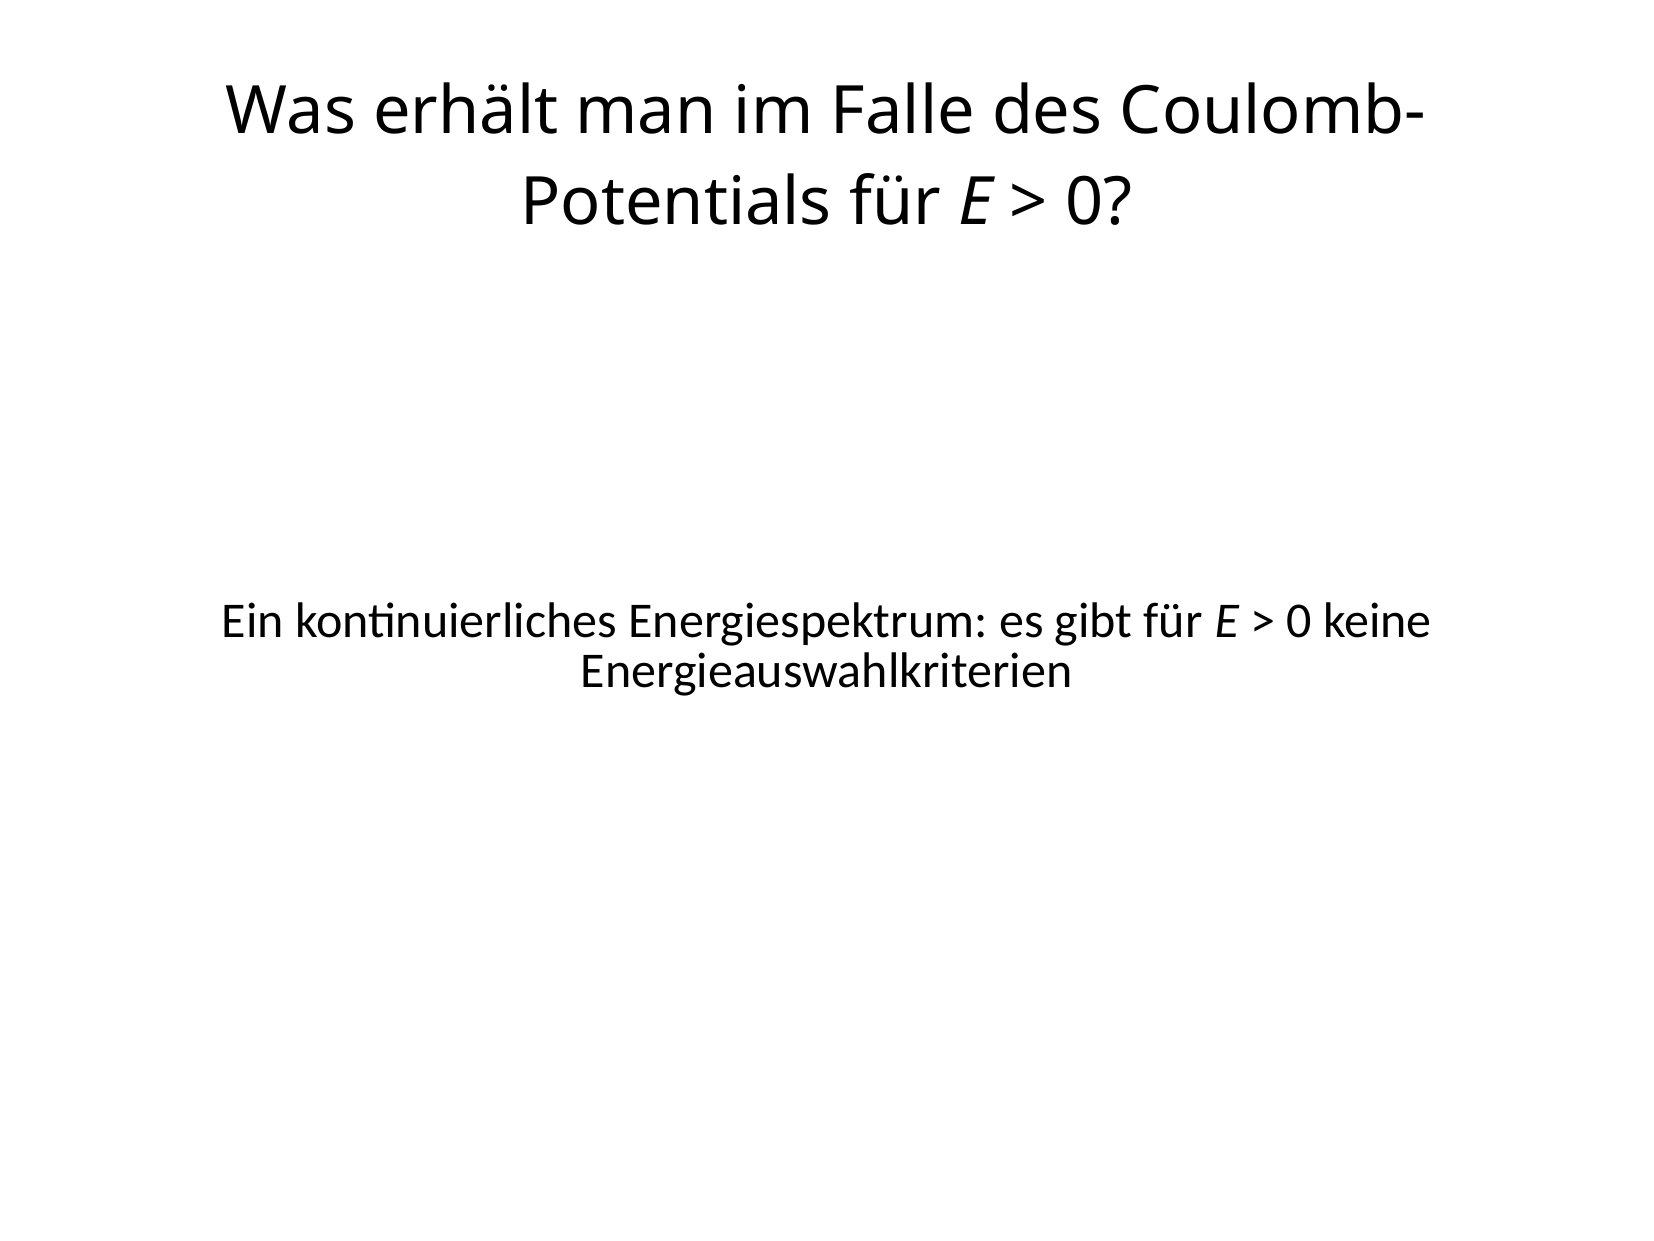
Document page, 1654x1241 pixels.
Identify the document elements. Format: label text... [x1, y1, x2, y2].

subtitle Ein kontinuierliches Energiespektrum: es gibt für E > 0 keine Energieauswahlkriterien [82, 290, 1571, 1010]
title Was erhält man im Falle des Coulomb-Potentials für E > 0? [82, 49, 1571, 257]
